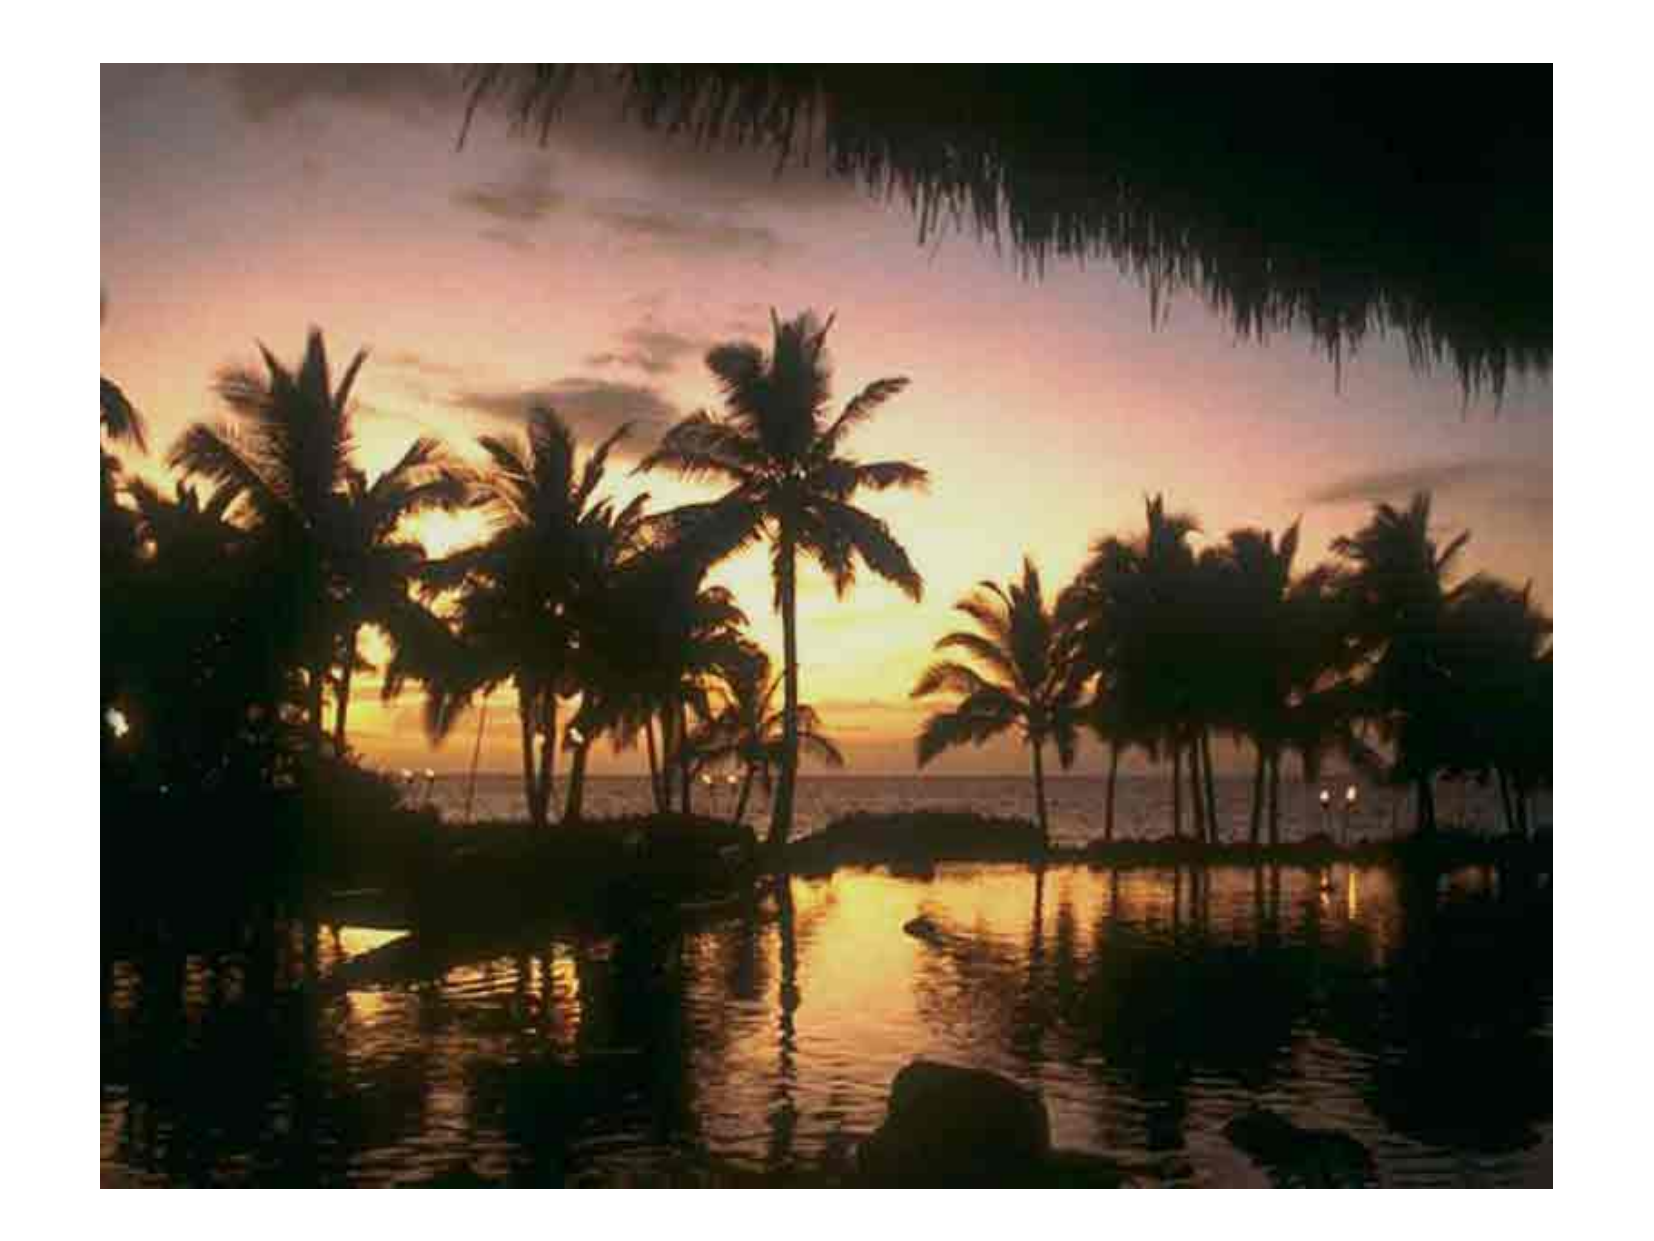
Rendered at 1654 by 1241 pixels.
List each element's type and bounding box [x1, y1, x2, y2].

picture [100, 63, 1553, 1189]
